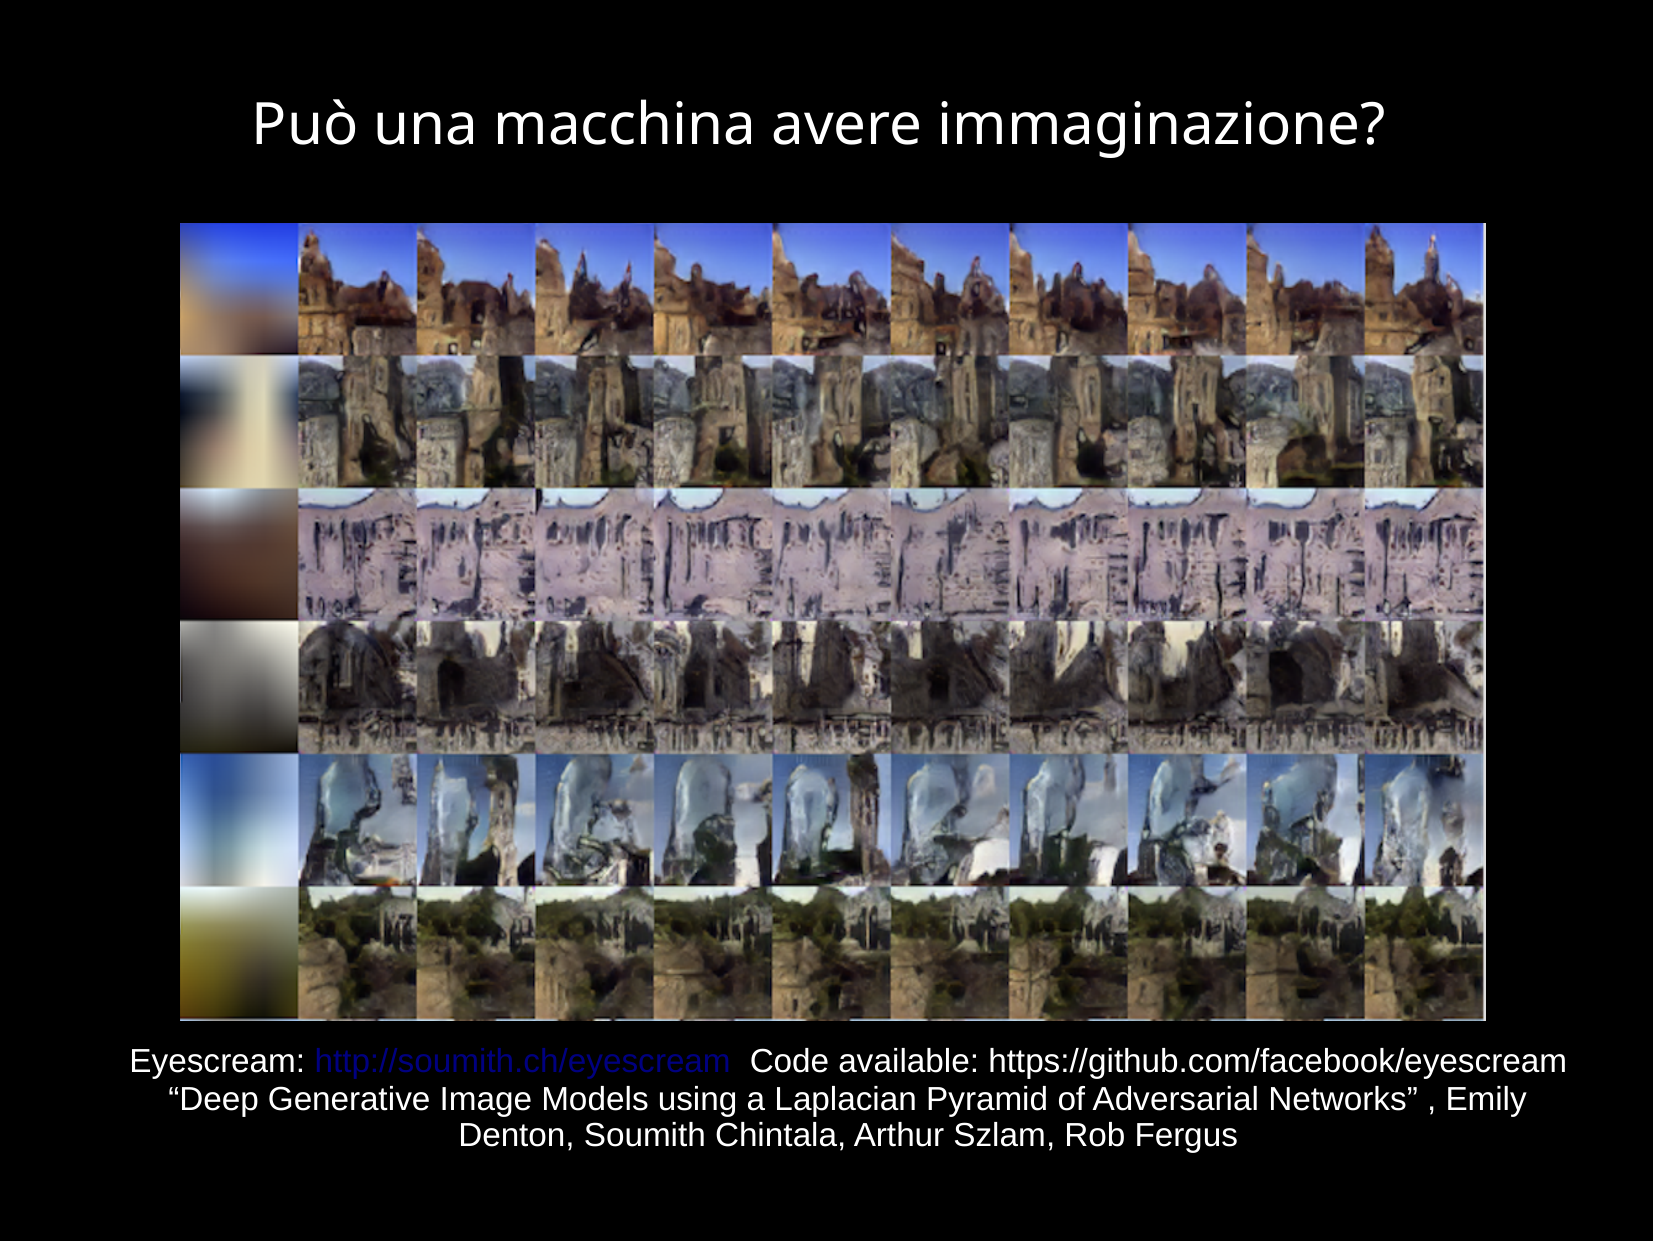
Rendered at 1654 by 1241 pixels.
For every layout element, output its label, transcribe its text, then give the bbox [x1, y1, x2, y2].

title Può una macchina avere immaginazione? [75, 17, 1563, 226]
subtitle Eyescream: http://soumith.ch/eyescream Code available: https://github.com/facebook/eyescream “Deep Generative Image Models using a Laplacian Pyramid of Adversarial Networks” , Emily Denton, Soumith Chintala, Arthur Szlam, Rob Fergus [87, 495, 1576, 1216]
picture [180, 226, 1486, 495]
